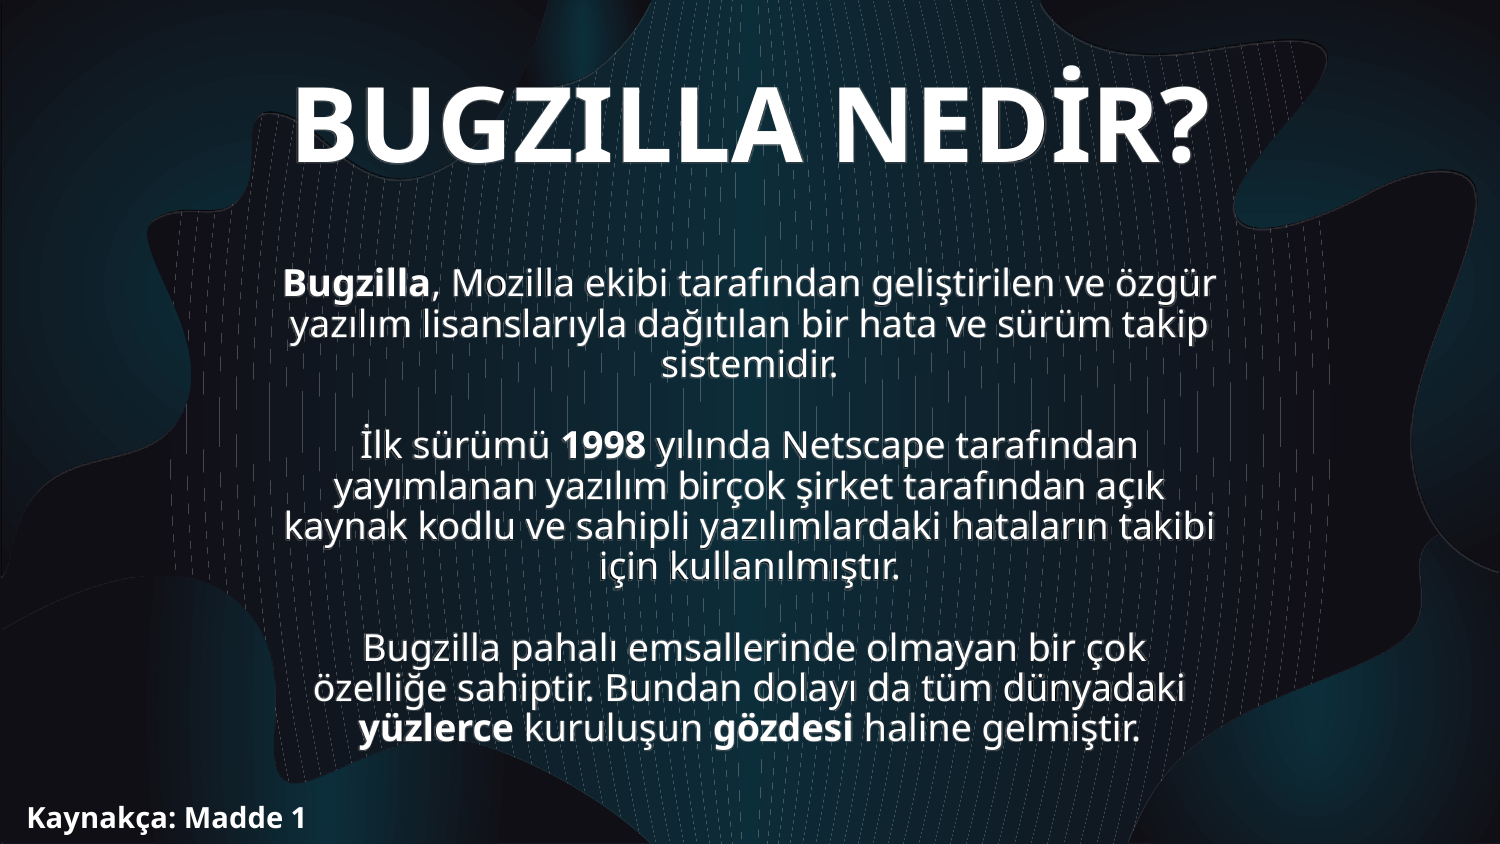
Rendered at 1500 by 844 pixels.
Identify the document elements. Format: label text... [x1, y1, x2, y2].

subtitle Bugzilla, Mozilla ekibi tarafından geliştirilen ve özgür yazılım lisanslarıyla dağıtılan bir hata ve sürüm takip sistemidir. İlk sürümü 1998 yılında Netscape tarafından yayımlanan yazılım birçok şirket tarafından açık kaynak kodlu ve sahipli yazılımlardaki hataların takibi için kullanılmıştır. Bugzilla pahalı emsallerinde olmayan bir çok özelliğe sahiptir. Bundan dolayı da tüm dünyadaki yüzlerce kuruluşun gözdesi haline gelmiştir. [269, 254, 1231, 761]
title BUGZILLA NEDİR? [205, 26, 1295, 231]
text_box Kaynakça: Madde 1 [11, 784, 935, 844]
